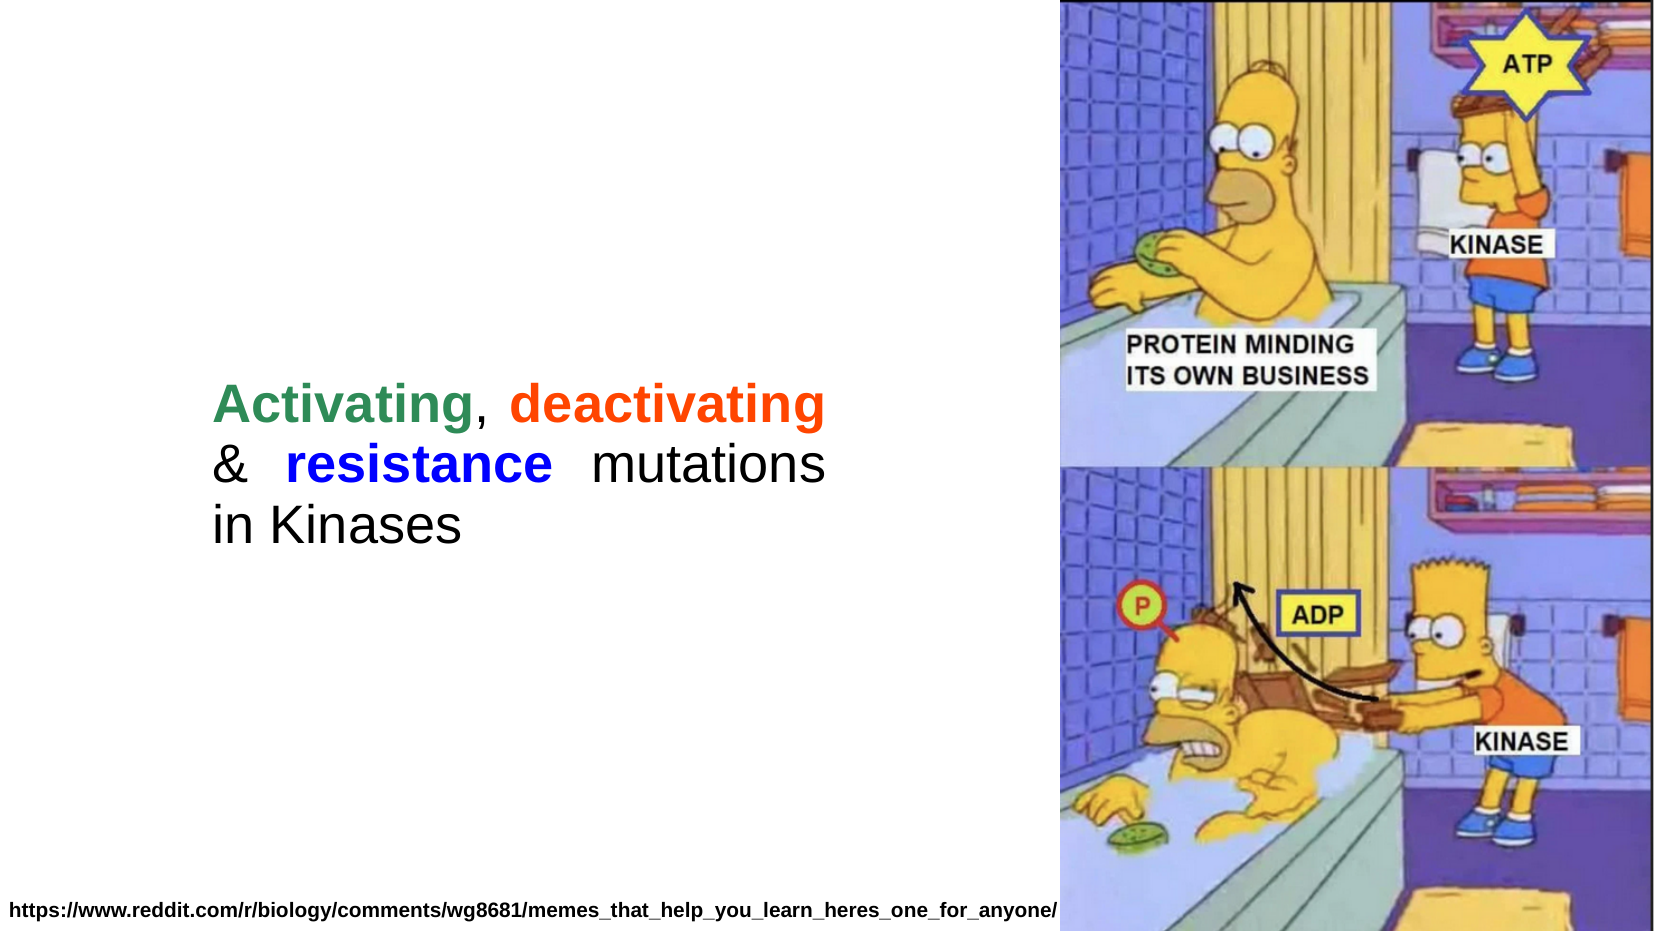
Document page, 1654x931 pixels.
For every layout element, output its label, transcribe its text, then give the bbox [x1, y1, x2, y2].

title Activating, deactivating & resistance mutations in Kinases [212, 189, 827, 739]
picture [1060, 0, 1654, 931]
text_box https://www.reddit.com/r/biology/comments/wg8681/memes_that_help_you_learn_heres_one_for_anyone/ [0, 891, 1081, 930]
